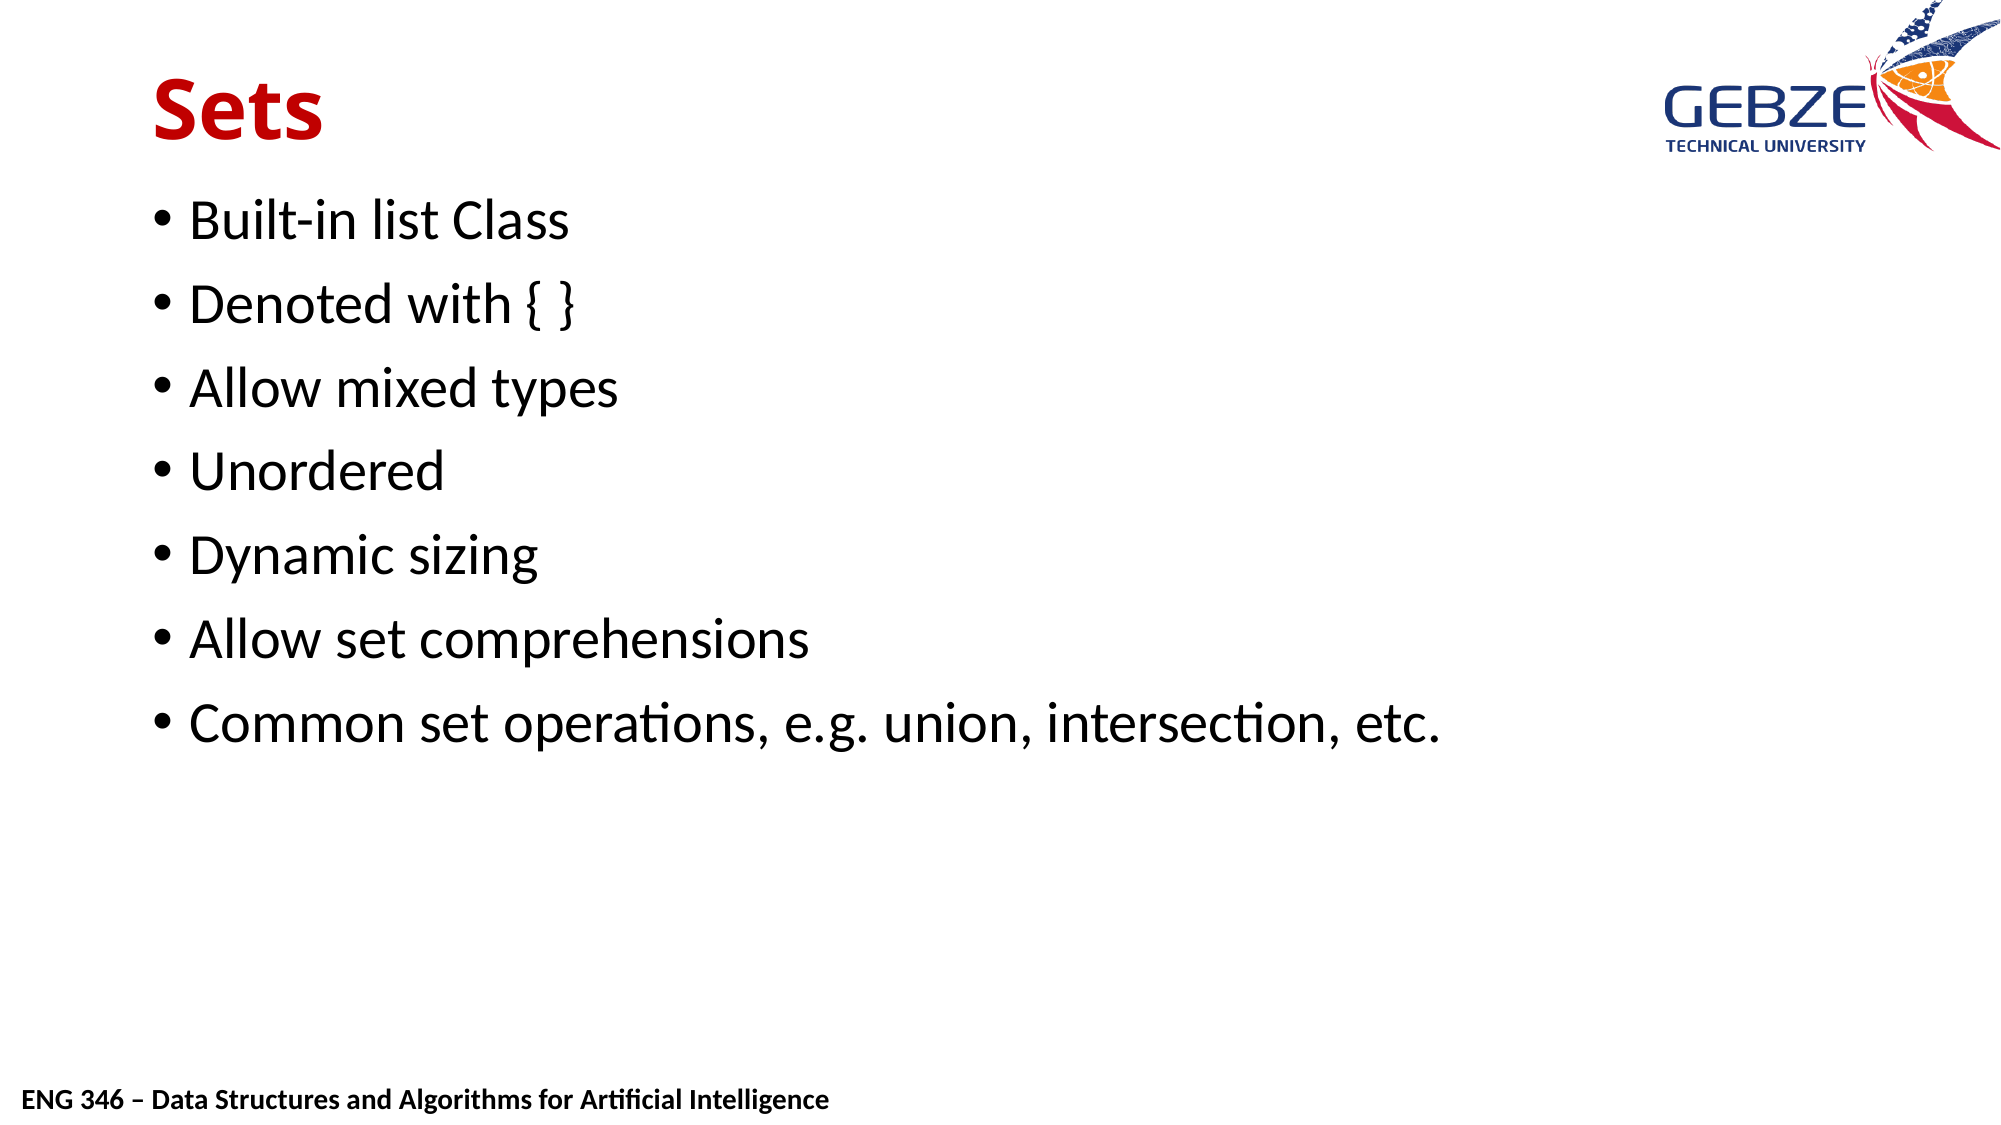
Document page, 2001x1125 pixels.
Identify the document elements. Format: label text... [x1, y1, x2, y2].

picture [1665, 0, 2001, 152]
list Built-in list Class Denoted with { } Allow mixed types Unordered Dynamic sizing Allow set comprehensions Common set operations, e.g. union, intersection, etc. [137, 181, 1863, 1014]
title Sets [137, 59, 1863, 166]
